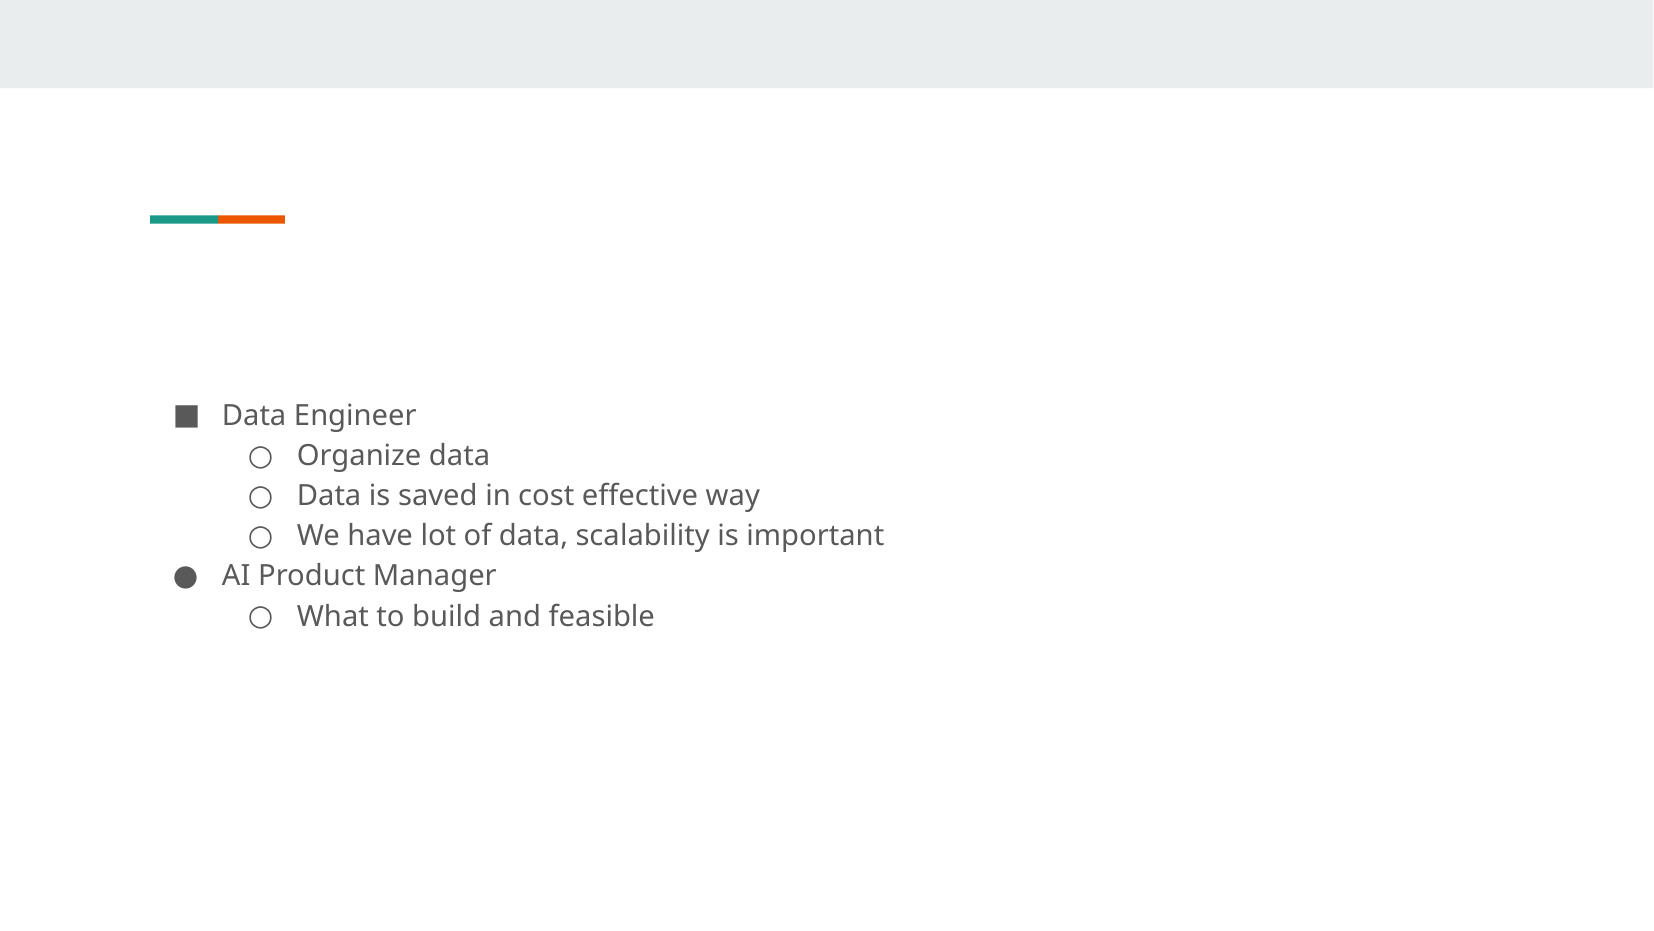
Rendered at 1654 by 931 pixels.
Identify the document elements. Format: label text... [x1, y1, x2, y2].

list Data Engineer Organize data Data is saved in cost effective way We have lot of data, scalability is important AI Product Manager What to build and feasible [131, 375, 1523, 785]
